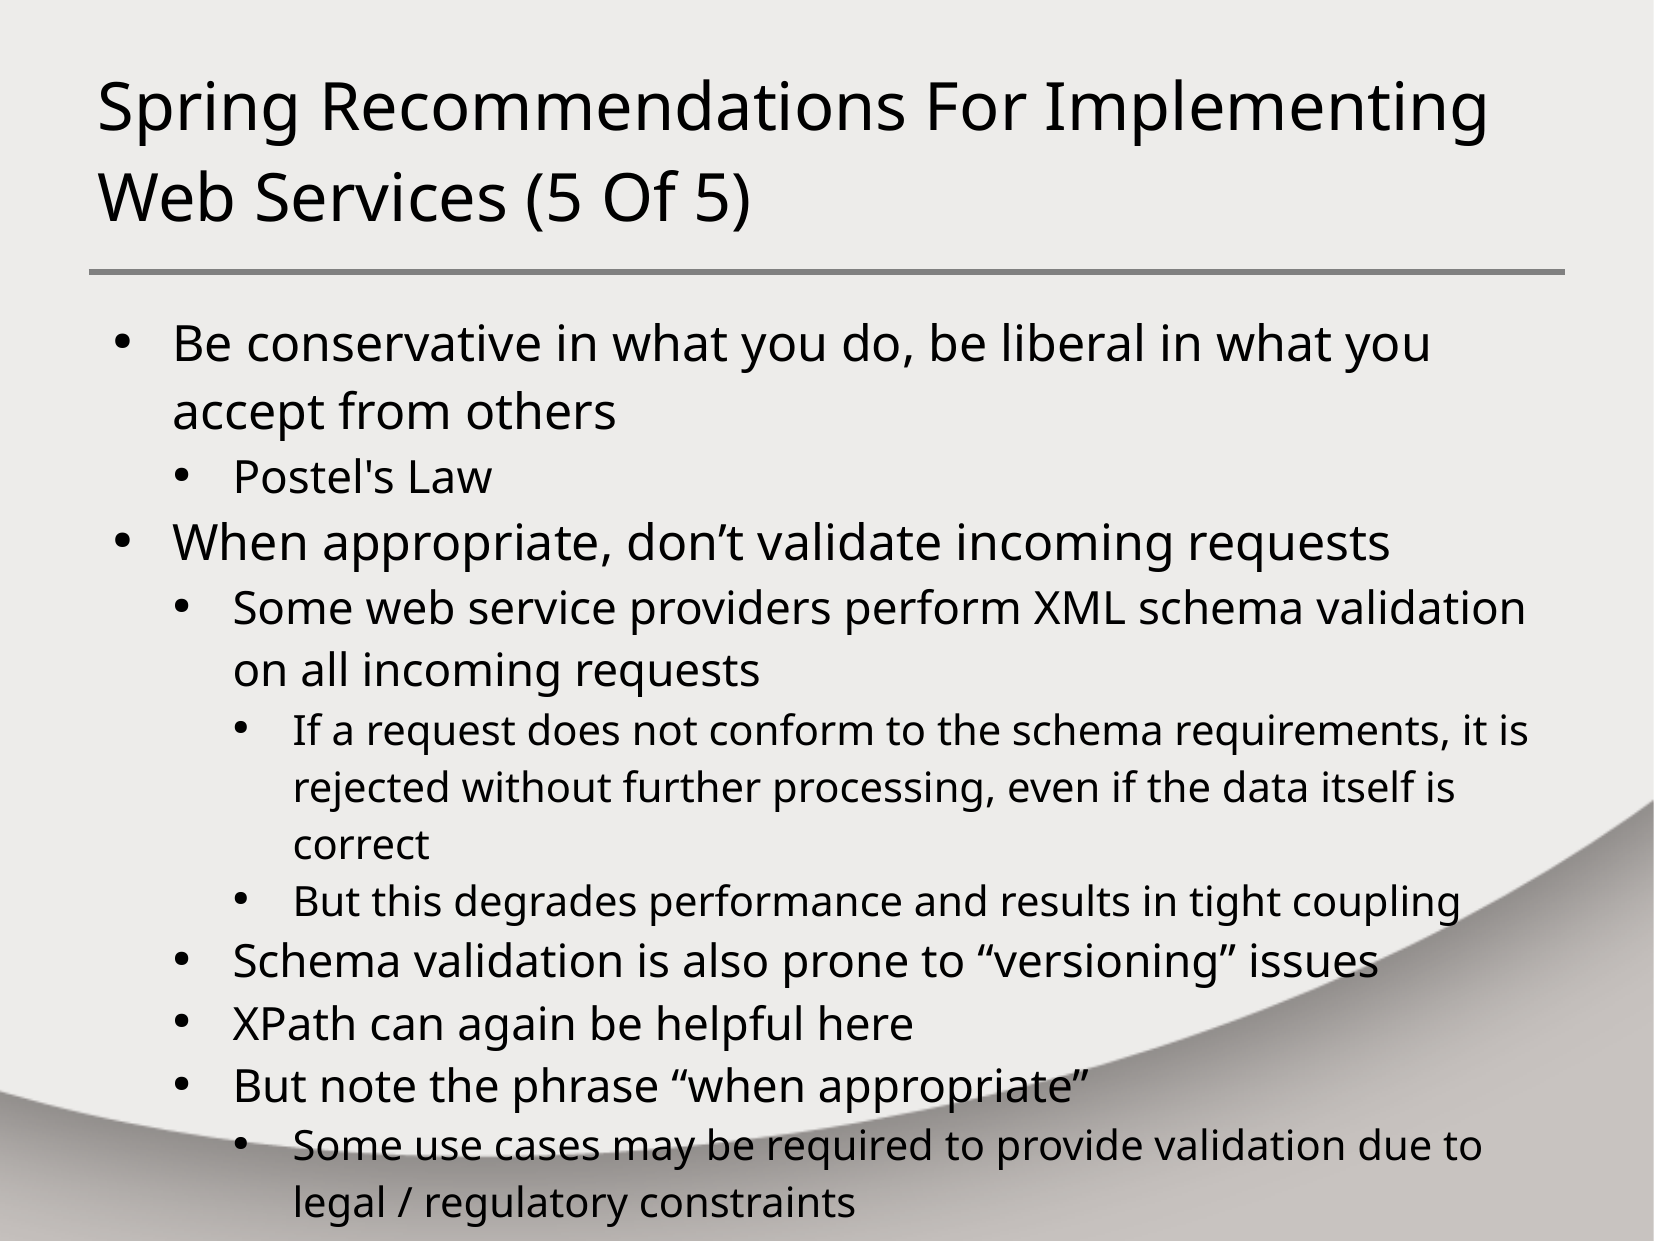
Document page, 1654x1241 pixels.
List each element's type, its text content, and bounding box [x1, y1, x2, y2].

title Spring Recommendations For Implementing Web Services (5 Of 5) [97, 75, 1561, 226]
text_box Be conservative in what you do, be liberal in what you accept from others Postel's Law When appropriate, don’t validate incoming requests Some web service providers perform XML schema validation on all incoming requests If a request does not conform to the schema requirements, it is rejected without further processing, even if the data itself is correct But this degrades performance and results in tight coupling Schema validation is also prone to “versioning” issues XPath can again be helpful here But note the phrase “when appropriate” Some use cases may be required to provide validation due to legal / regulatory constraints [97, 300, 1561, 1164]
picture [0, 0, 1654, 1241]
